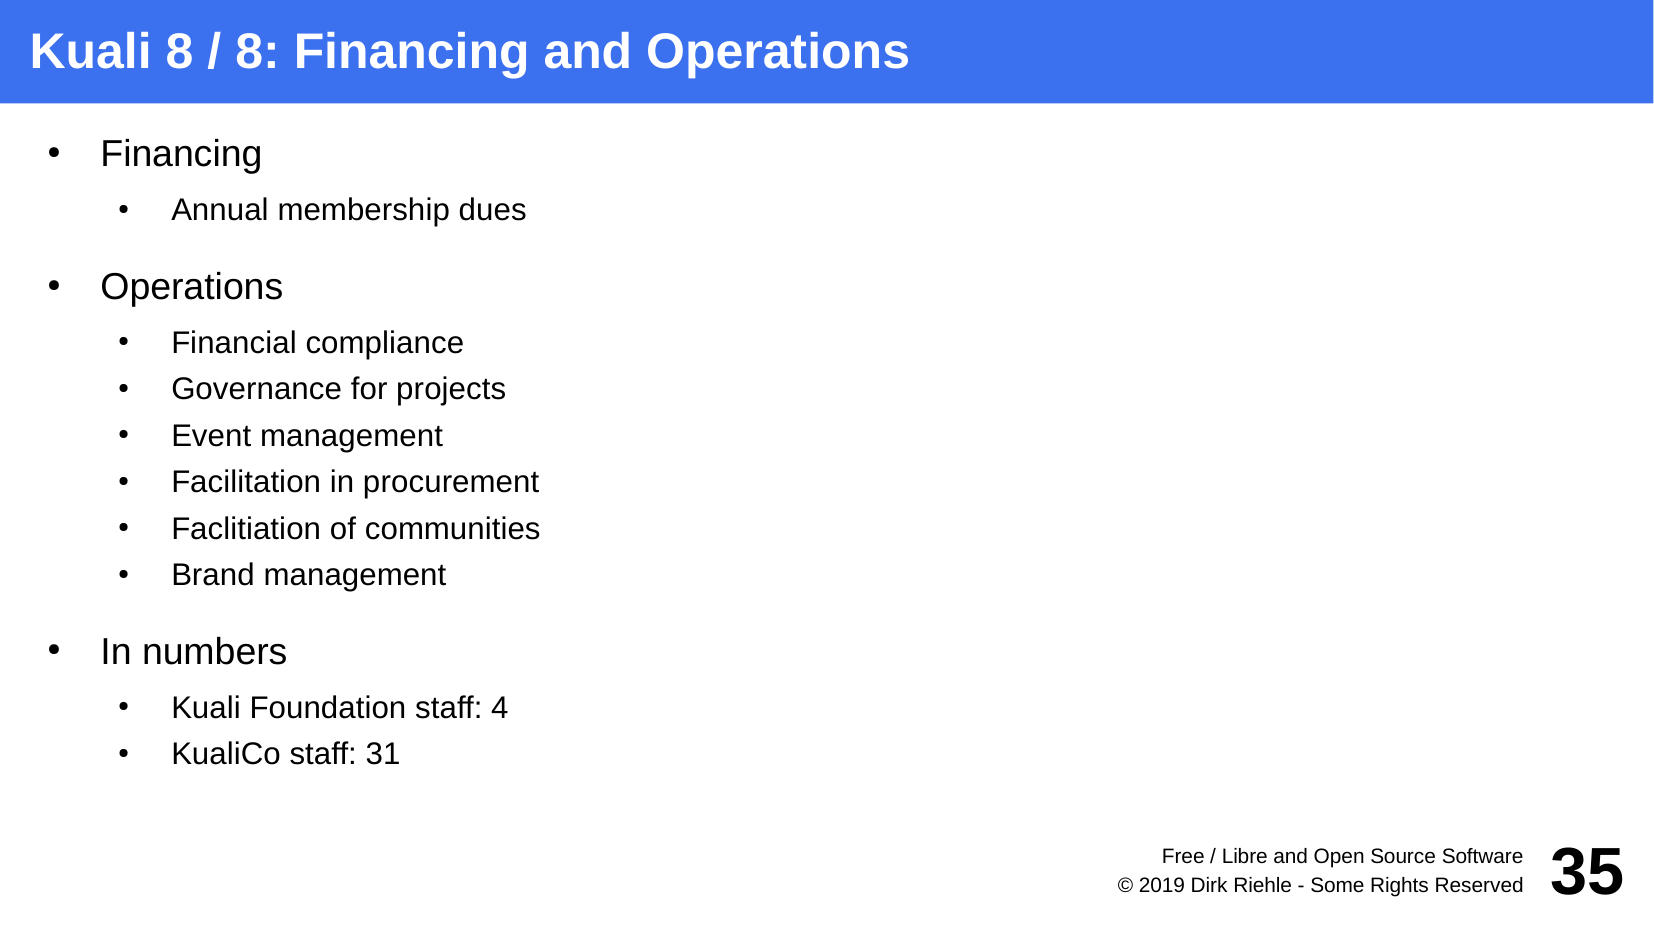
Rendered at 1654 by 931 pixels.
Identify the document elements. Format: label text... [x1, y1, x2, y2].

list Financing Annual membership dues Operations Financial compliance Governance for projects Event management Facilitation in procurement Faclitiation of communities Brand management In numbers Kuali Foundation staff: 4 KualiCo staff: 31 [29, 132, 1625, 813]
title Kuali 8 / 8: Financing and Operations [0, 0, 1654, 104]
